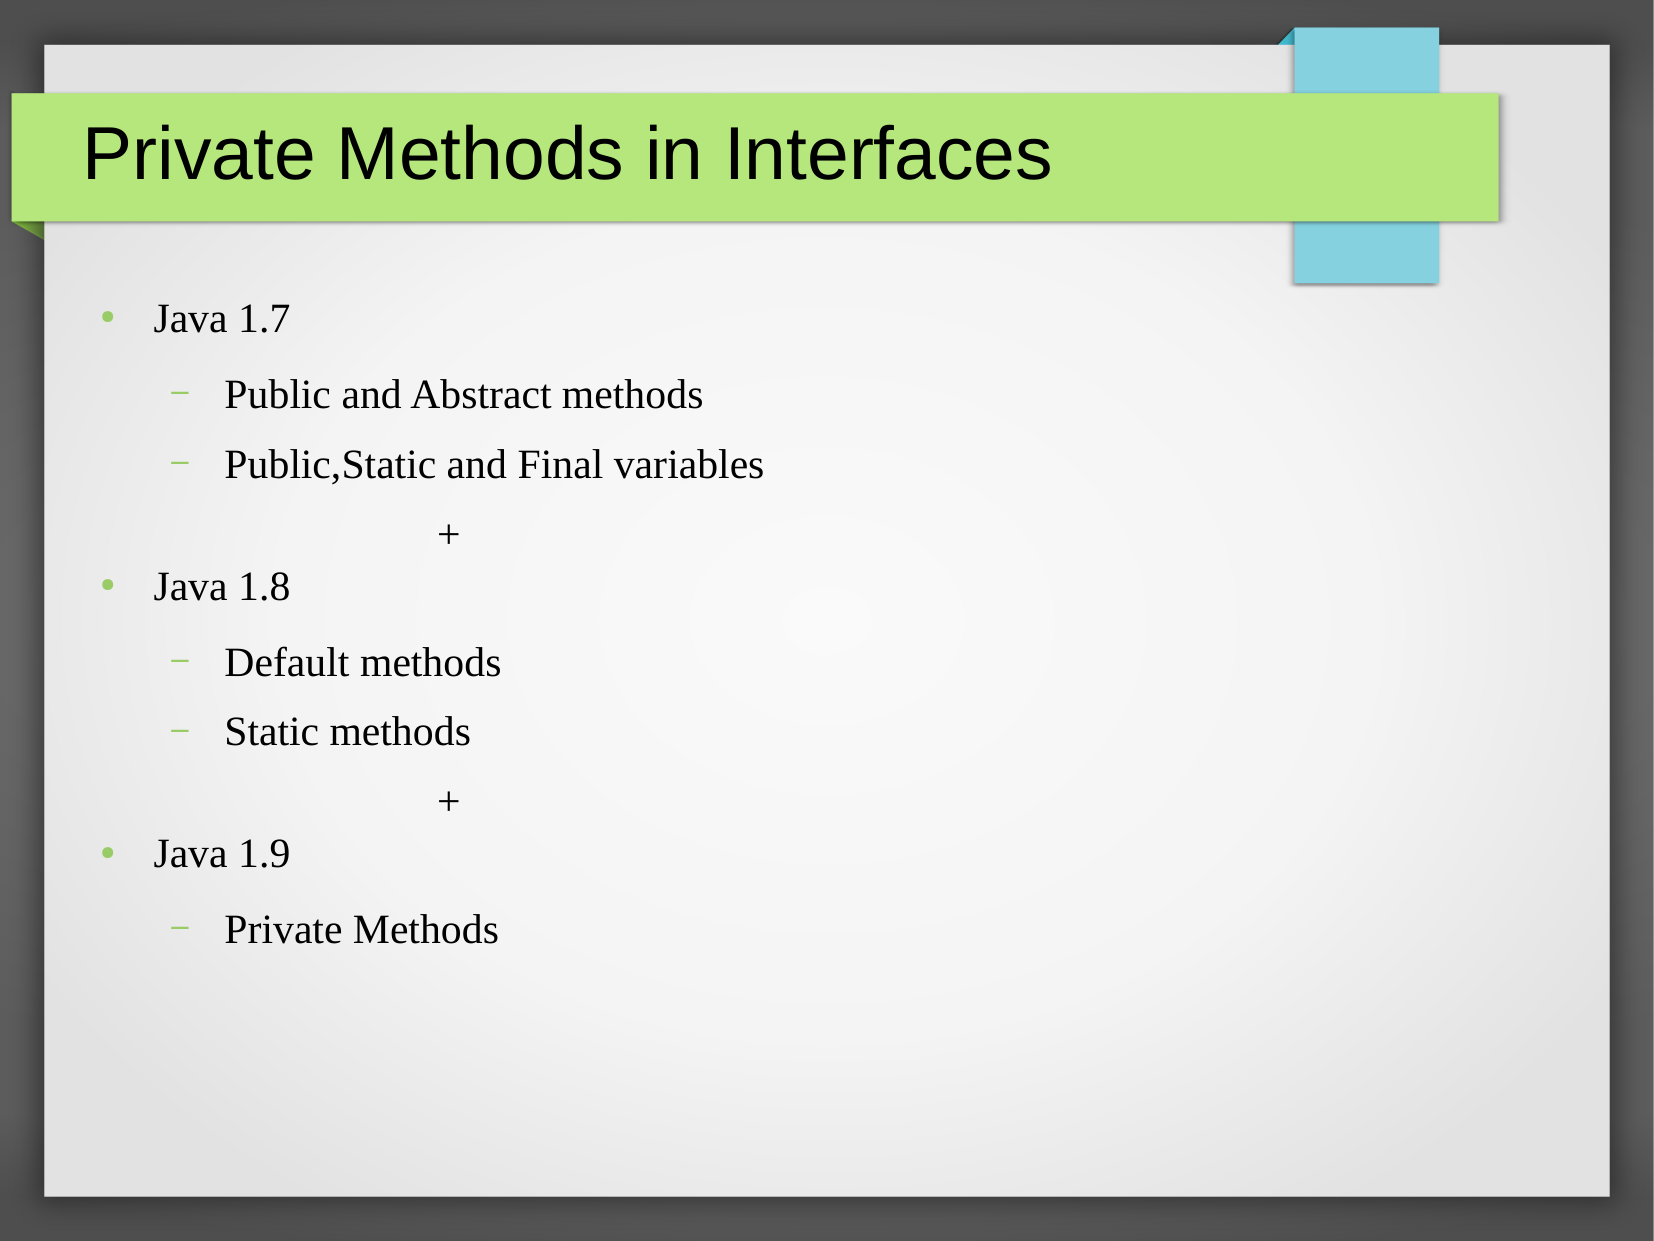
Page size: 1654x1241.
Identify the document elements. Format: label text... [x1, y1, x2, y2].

title Private Methods in Interfaces [82, 94, 1264, 213]
list Java 1.7 Public and Abstract methods Public,Static and Final variables + Java 1.8 Default methods Static methods + Java 1.9 Private Methods [82, 295, 1571, 1015]
picture [0, 0, 1654, 1241]
